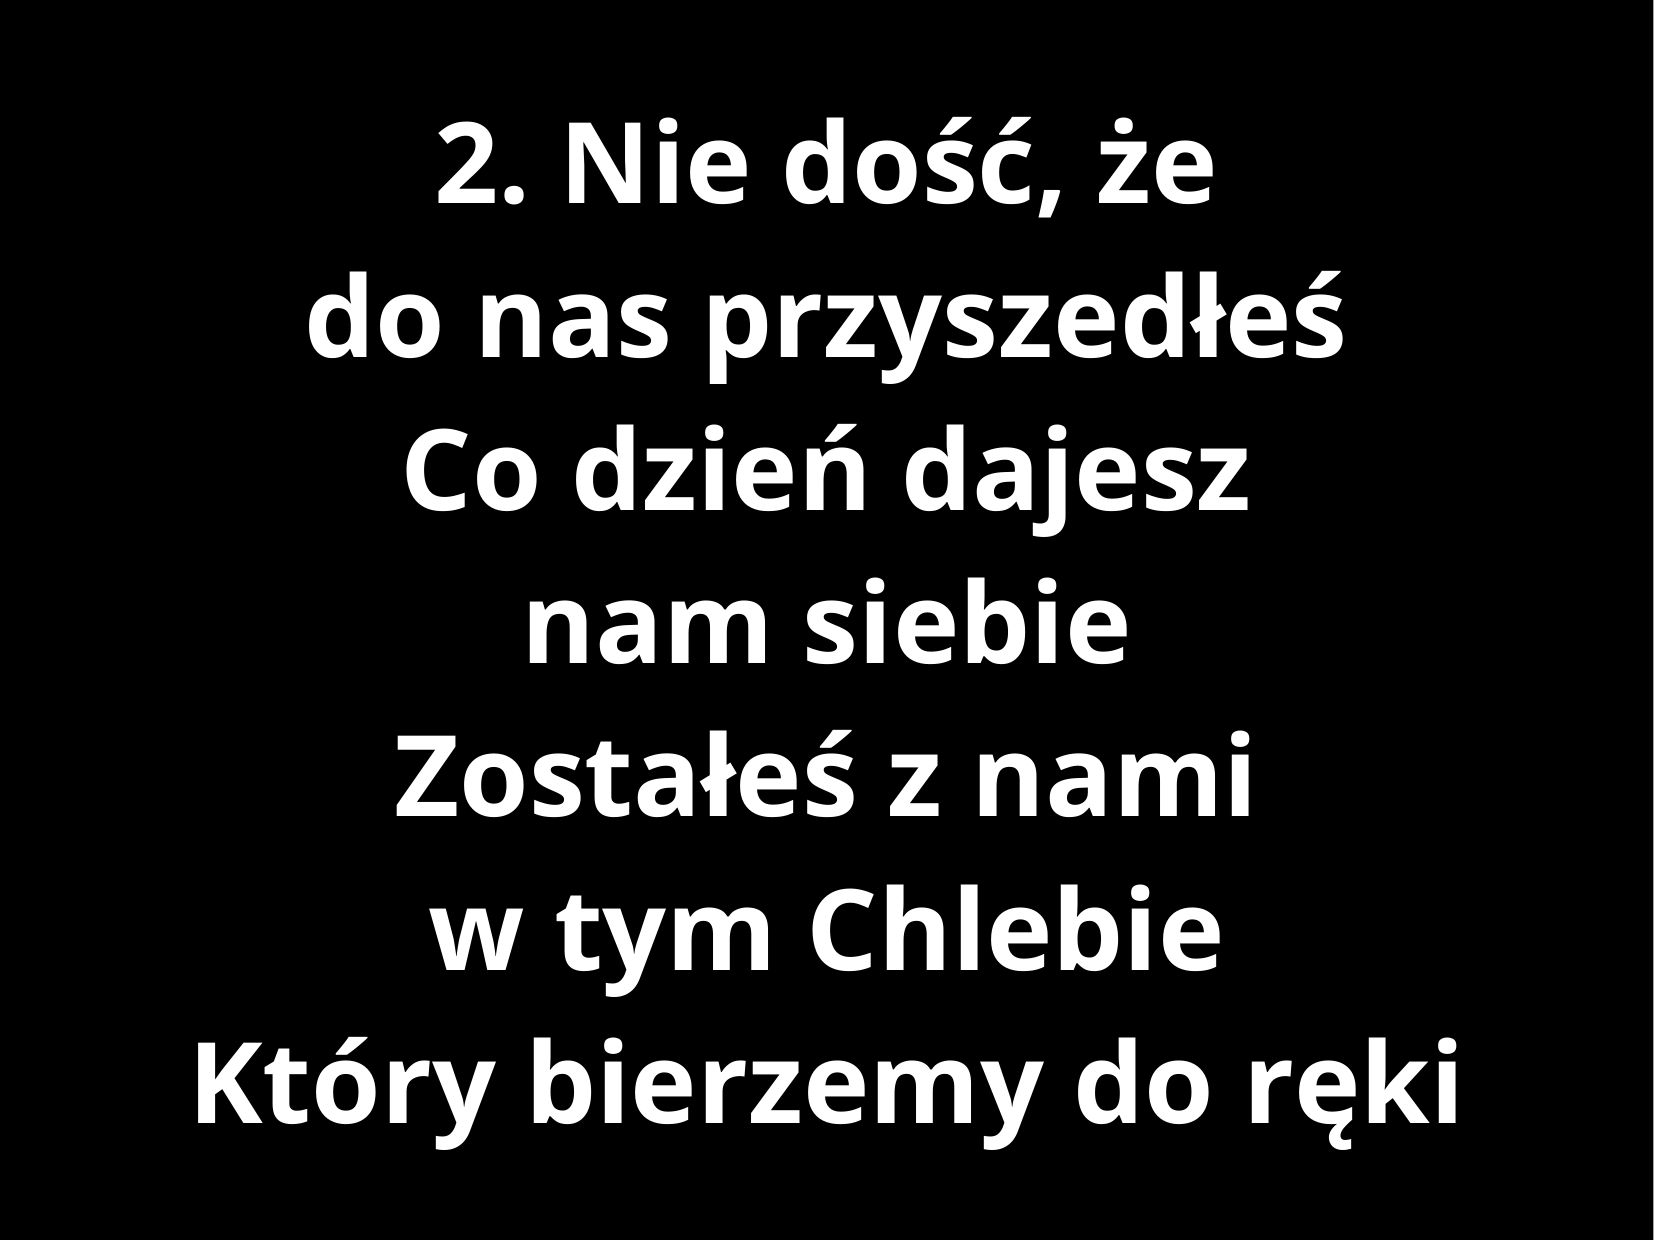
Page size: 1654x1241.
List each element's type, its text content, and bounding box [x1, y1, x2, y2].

subtitle 2. Nie dość, że do nas przyszedłeś Co dzień dajesz nam siebie Zostałeś z nami w tym Chlebie Który bierzemy do ręki [0, 0, 1654, 1241]
